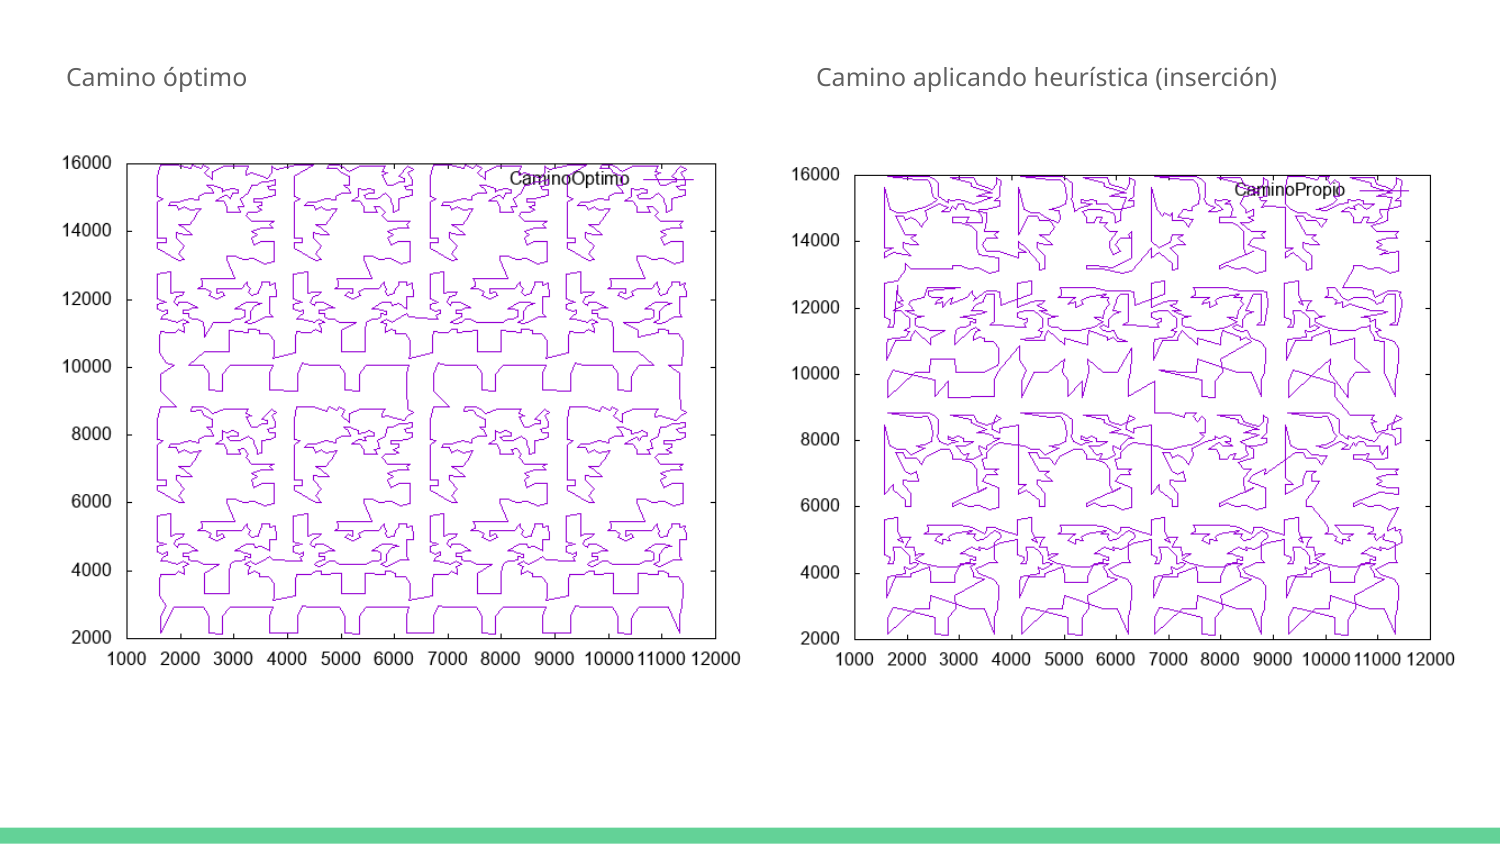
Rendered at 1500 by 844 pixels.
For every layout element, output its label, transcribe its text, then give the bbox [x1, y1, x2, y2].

list Camino óptimo Camino aplicando heurística (inserción) [51, 46, 1449, 607]
picture [31, 142, 750, 682]
picture [761, 154, 1464, 682]
